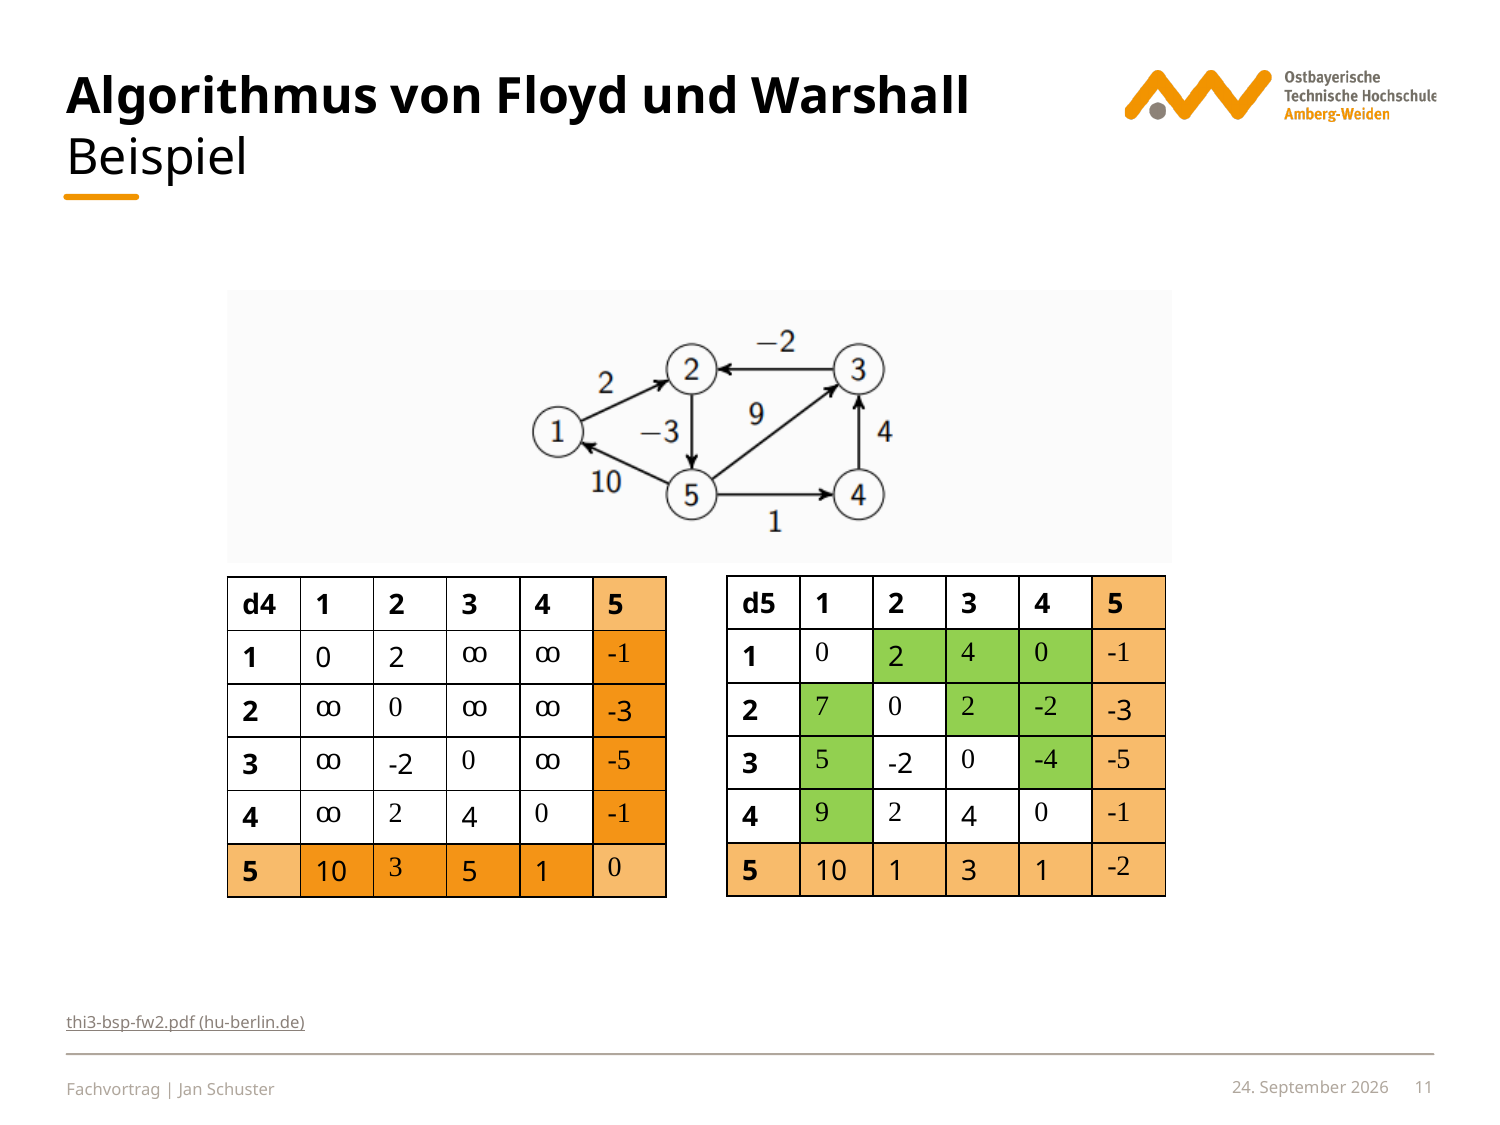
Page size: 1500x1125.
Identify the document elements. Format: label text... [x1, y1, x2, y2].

table_cell ꝏ [301, 738, 373, 790]
table_cell -4 [1020, 737, 1091, 788]
table_cell 2 [874, 790, 945, 842]
table_cell 0 [301, 631, 373, 683]
table_cell 4 [728, 790, 799, 842]
table_cell 4 [947, 630, 1018, 682]
table_cell 5 [801, 737, 872, 788]
table_header 3 [947, 577, 1018, 628]
table_cell 2 [374, 631, 446, 683]
table_cell 0 [594, 845, 665, 896]
table_cell 3 [228, 738, 300, 790]
table_cell 9 [801, 790, 872, 842]
list Beispiel [66, 130, 1434, 190]
table_cell 5 [228, 845, 300, 896]
table_cell 2 [874, 630, 945, 682]
table_cell 2 [728, 684, 799, 735]
table_cell ꝏ [521, 631, 592, 683]
table_cell -3 [594, 685, 665, 736]
table_header 2 [874, 577, 945, 628]
table_cell ꝏ [301, 685, 373, 736]
table_cell 0 [947, 737, 1018, 788]
table_cell -1 [594, 631, 665, 683]
table_cell ꝏ [301, 791, 373, 843]
table_cell 0 [1020, 790, 1091, 842]
table_cell 2 [228, 685, 300, 736]
table_cell -2 [874, 737, 945, 788]
table_cell 1 [874, 844, 945, 895]
table_cell 5 [447, 845, 519, 896]
table_header 5 [594, 578, 665, 630]
table_cell 1 [1020, 844, 1091, 895]
table_header 5 [1093, 577, 1165, 628]
slide_number <number> [1395, 1065, 1434, 1113]
table_cell 2 [374, 791, 446, 843]
table_cell 1 [521, 845, 592, 896]
table_header 3 [447, 578, 519, 630]
slide_number 11. Dezember 2023 [1171, 1065, 1390, 1113]
title Algorithmus von Floyd und Warshall [66, 70, 1434, 130]
table_header d5 [728, 577, 799, 628]
table_cell ꝏ [447, 631, 519, 683]
table_header 1 [801, 577, 872, 628]
table_cell 1 [228, 631, 300, 683]
table_cell 1 [728, 630, 799, 682]
table_cell 10 [801, 844, 872, 895]
table_cell 0 [521, 791, 592, 843]
table_cell 3 [374, 845, 446, 896]
table_cell 0 [374, 685, 446, 736]
table_cell -2 [1020, 684, 1091, 735]
table_cell -1 [1093, 630, 1165, 682]
table_cell 4 [947, 790, 1018, 842]
table_header d4 [228, 578, 300, 630]
table_header 2 [374, 578, 446, 630]
table_cell 0 [801, 630, 872, 682]
list thi3-bsp-fw2.pdf (hu-berlin.de) [66, 987, 1434, 1035]
table_header 4 [521, 578, 592, 630]
table_cell -1 [594, 791, 665, 843]
table_cell -2 [374, 738, 446, 790]
table_cell -5 [1093, 737, 1165, 788]
table_cell -3 [1093, 684, 1165, 735]
table_cell 5 [728, 844, 799, 895]
table_cell ꝏ [521, 685, 592, 736]
table_cell 4 [447, 791, 519, 843]
table_cell -2 [1093, 844, 1165, 895]
table_cell -1 [1093, 790, 1165, 842]
table_cell 3 [947, 844, 1018, 895]
table_cell 7 [801, 684, 872, 735]
table_cell 2 [947, 684, 1018, 735]
table_header 4 [1020, 577, 1091, 628]
table_cell 0 [1020, 630, 1091, 682]
table_cell 3 [728, 737, 799, 788]
table_cell 0 [874, 684, 945, 735]
table_cell ꝏ [521, 738, 592, 790]
table_cell -5 [594, 738, 665, 790]
footer Fachvortrag | Jan Schuster [66, 1065, 997, 1113]
text_box [227, 290, 1172, 563]
table_cell ꝏ [447, 685, 519, 736]
table_cell 10 [301, 845, 373, 896]
table_header 1 [301, 578, 373, 630]
table_cell 4 [228, 791, 300, 843]
table_cell 0 [447, 738, 519, 790]
